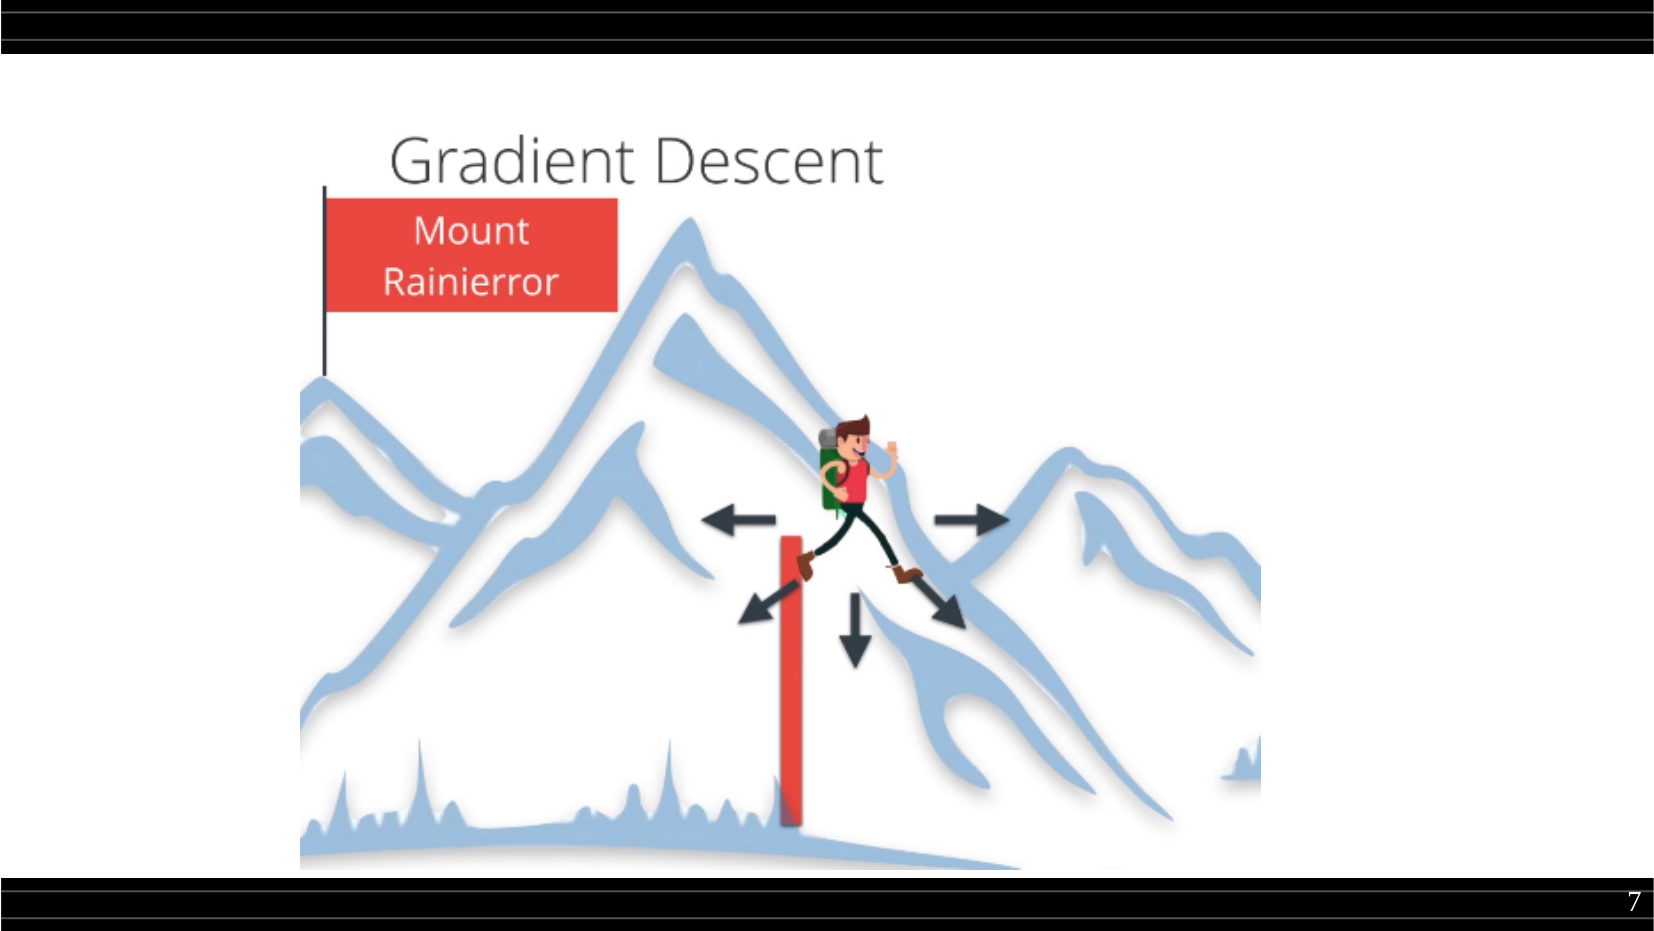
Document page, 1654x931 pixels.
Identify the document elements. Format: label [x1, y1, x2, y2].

picture [300, 110, 1261, 871]
picture [1, 0, 1654, 54]
picture [1, 878, 1654, 931]
